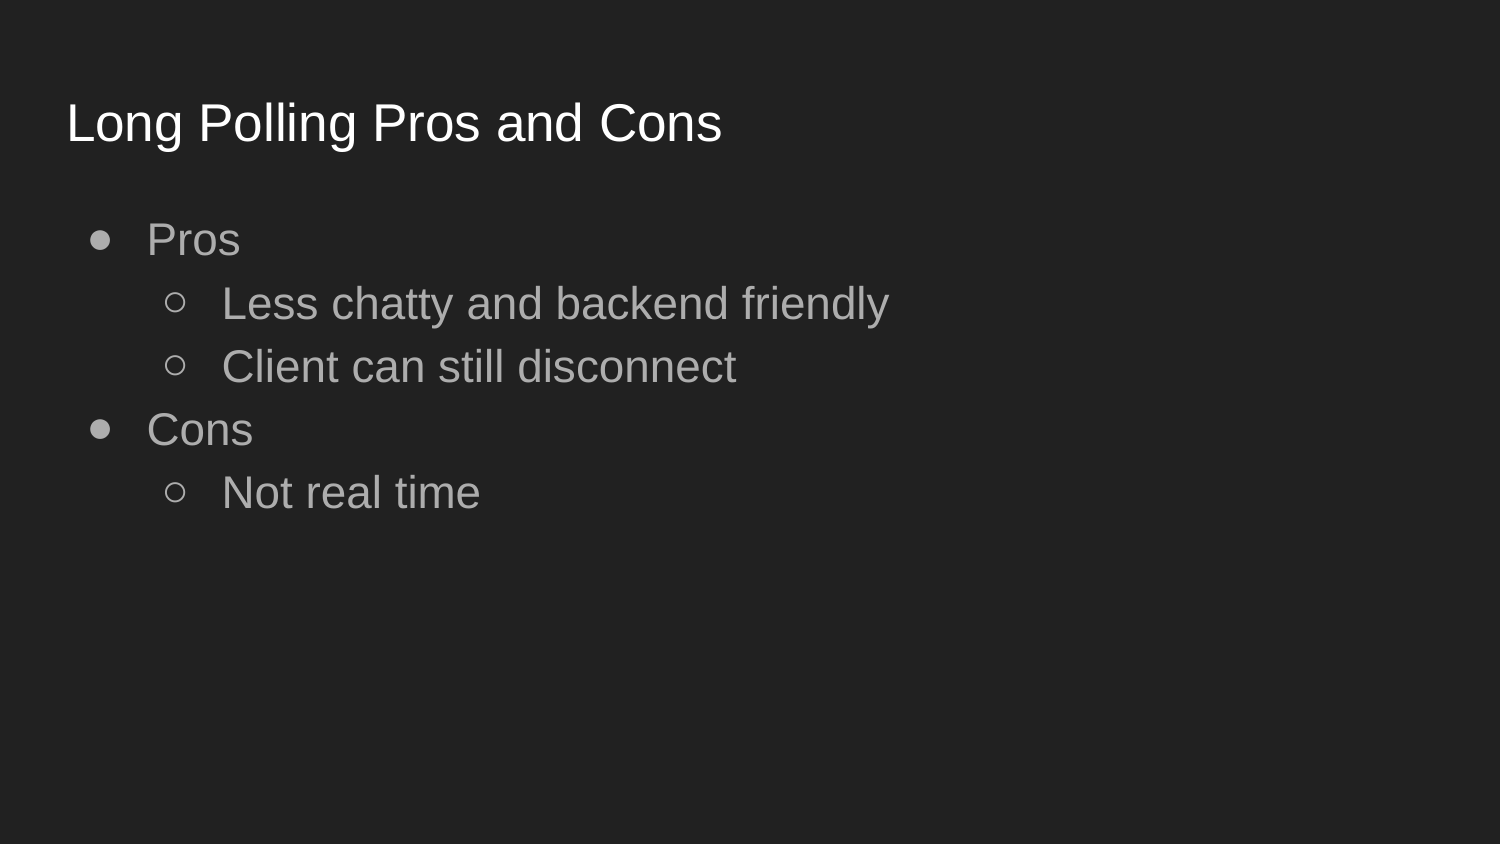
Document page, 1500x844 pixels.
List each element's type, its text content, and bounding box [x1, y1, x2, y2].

list Pros Less chatty and backend friendly Client can still disconnect Cons Not real time [56, 186, 1248, 732]
title Long Polling Pros and Cons [51, 72, 1449, 167]
